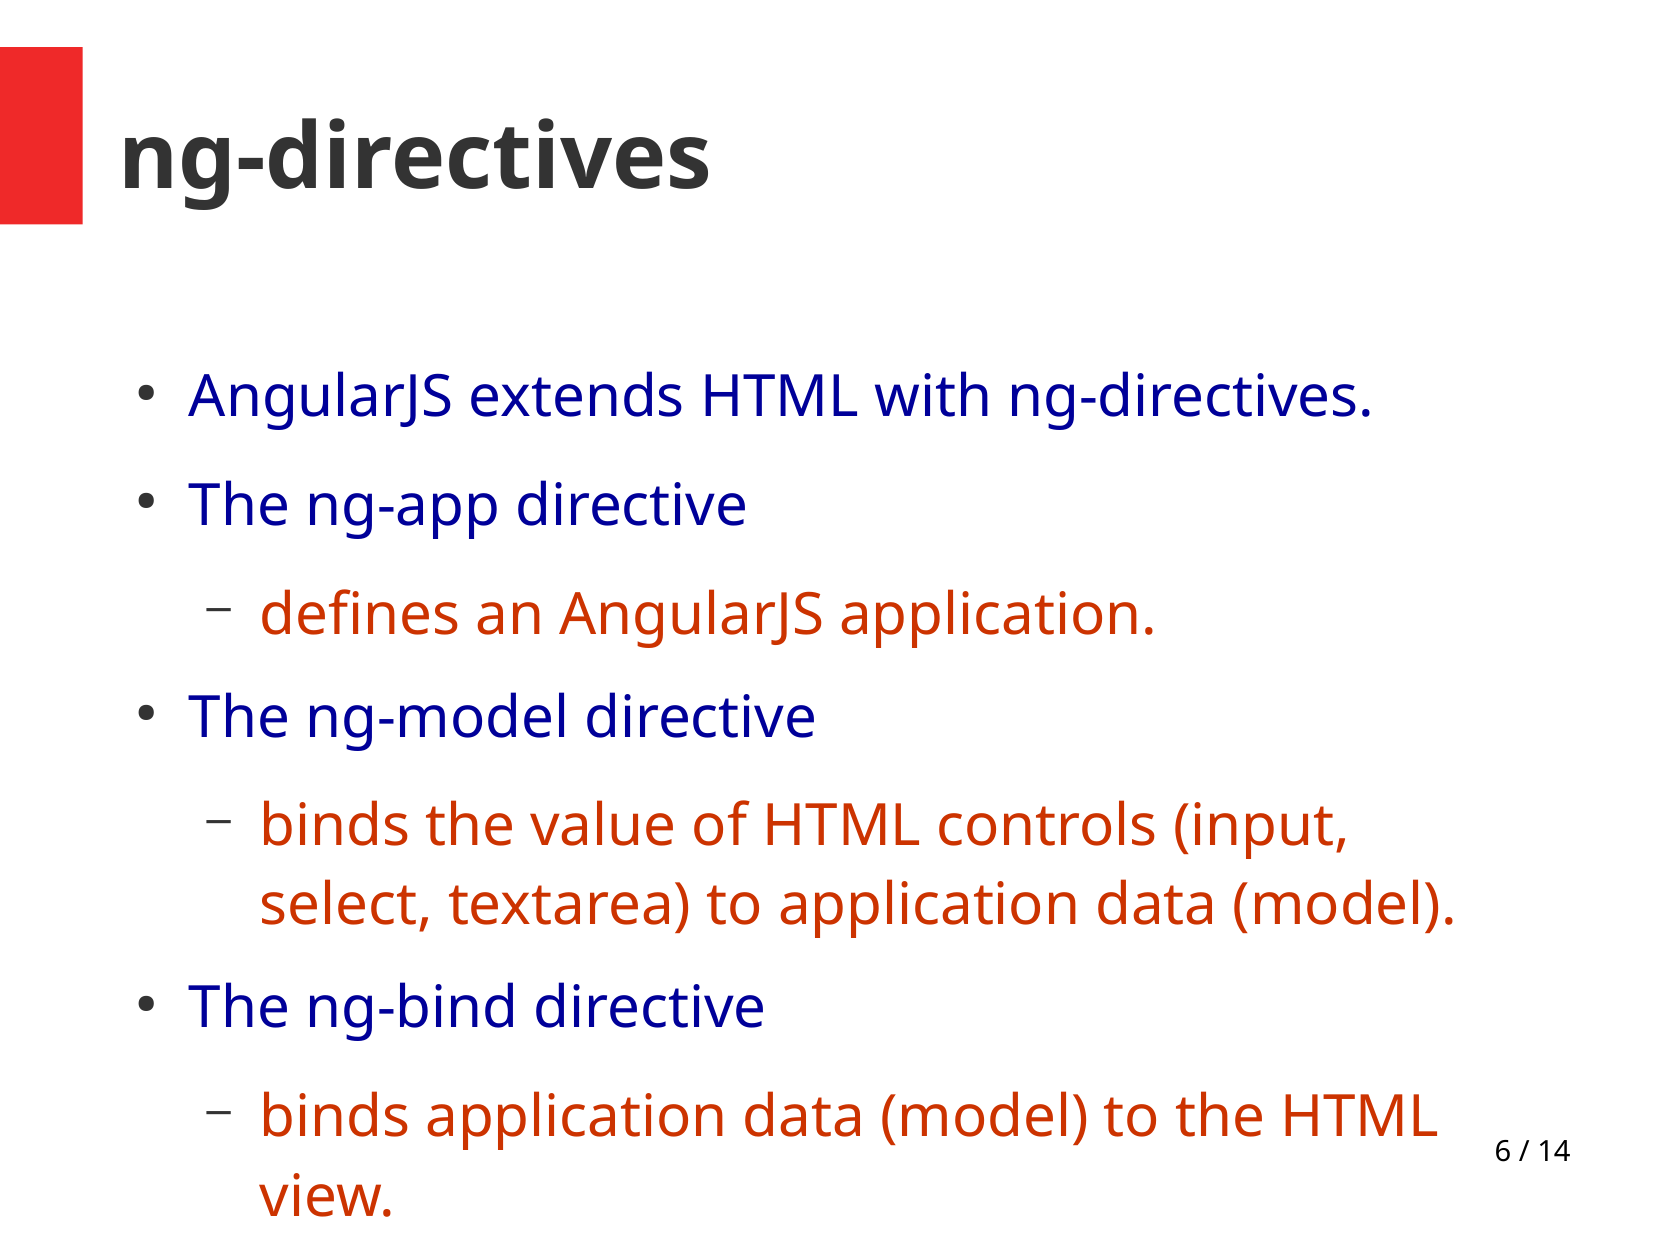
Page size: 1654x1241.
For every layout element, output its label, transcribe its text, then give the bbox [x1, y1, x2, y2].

list AngularJS extends HTML with ng-directives. The ng-app directive defines an AngularJS application. The ng-model directive binds the value of HTML controls (input, select, textarea) to application data (model). The ng-bind directive binds application data (model) to the HTML view. Example: 1-angular.html [118, 354, 1536, 1074]
title ng-directives [118, 49, 1571, 257]
